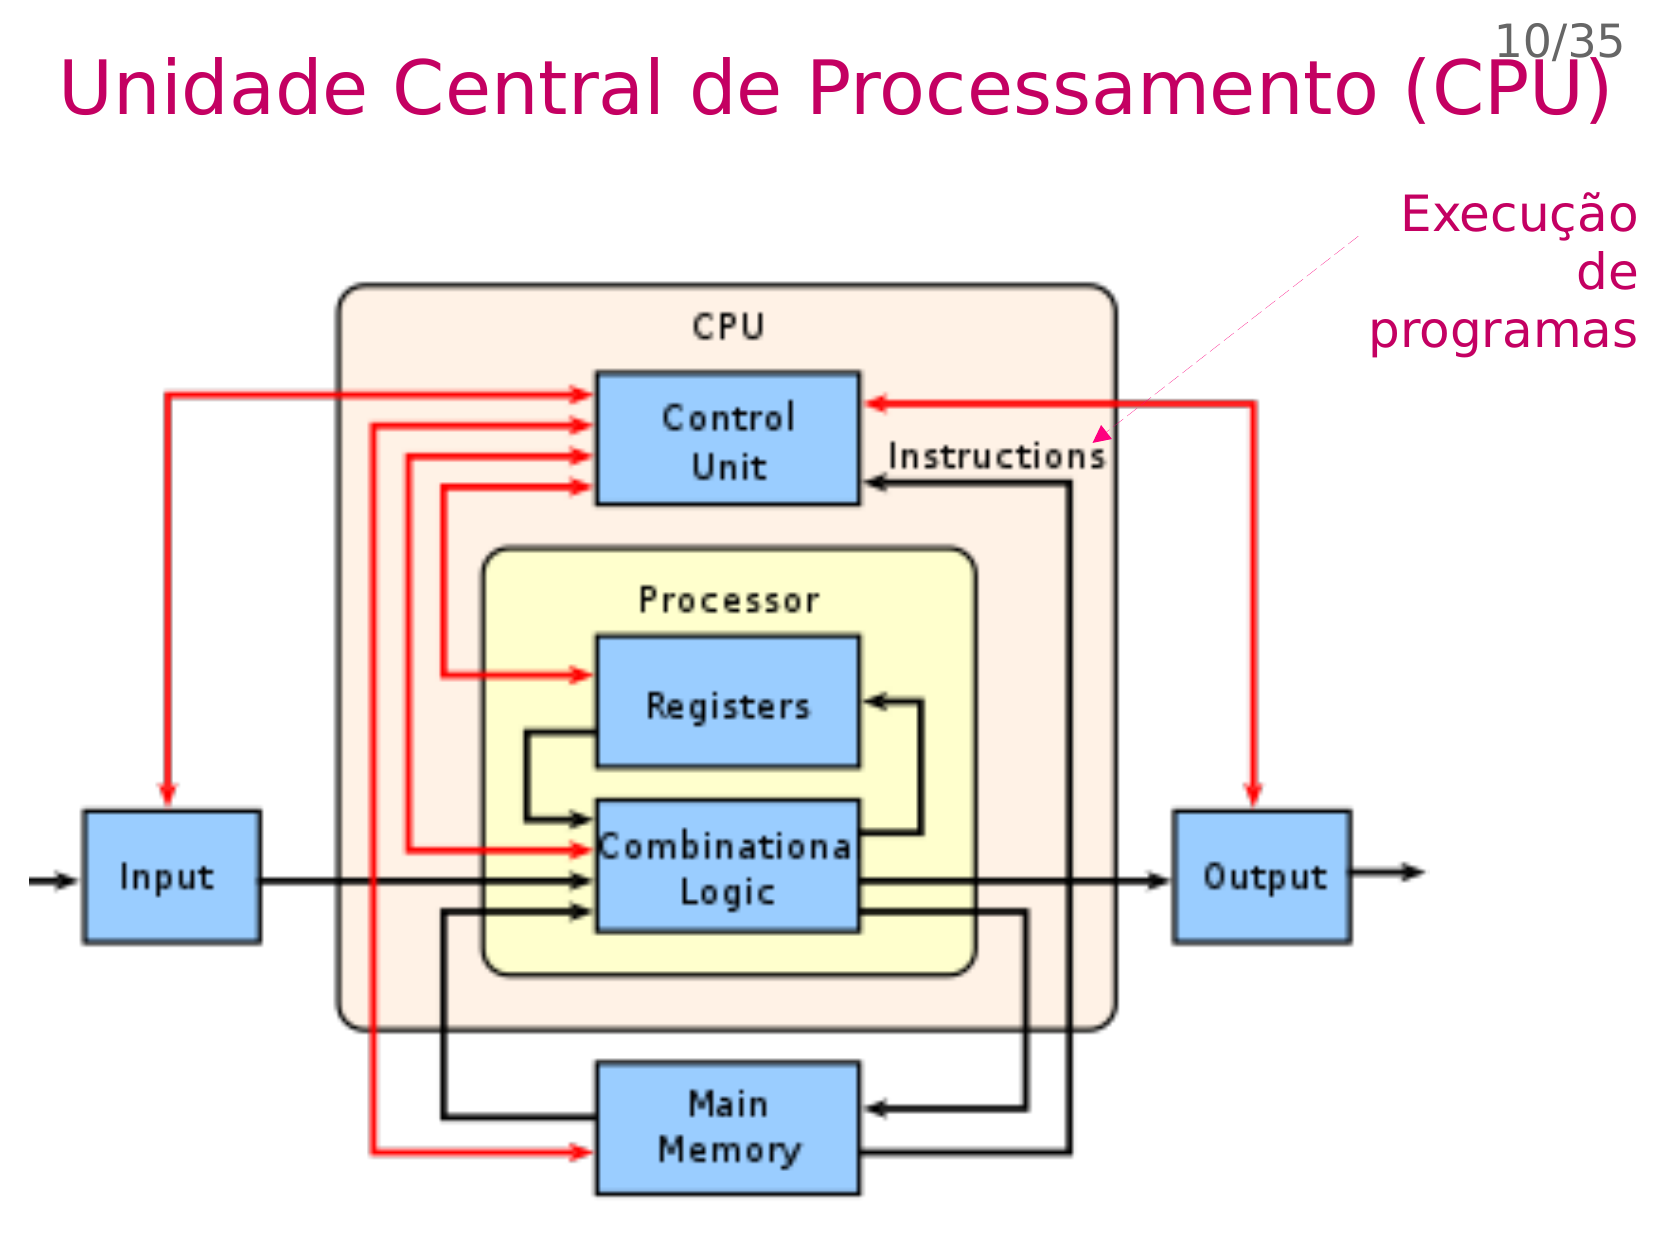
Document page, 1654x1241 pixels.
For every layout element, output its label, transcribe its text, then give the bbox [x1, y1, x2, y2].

text_box Execução de programas [1328, 177, 1654, 384]
title Unidade Central de Processamento (CPU) [59, 29, 1625, 148]
picture [29, 265, 1430, 1224]
